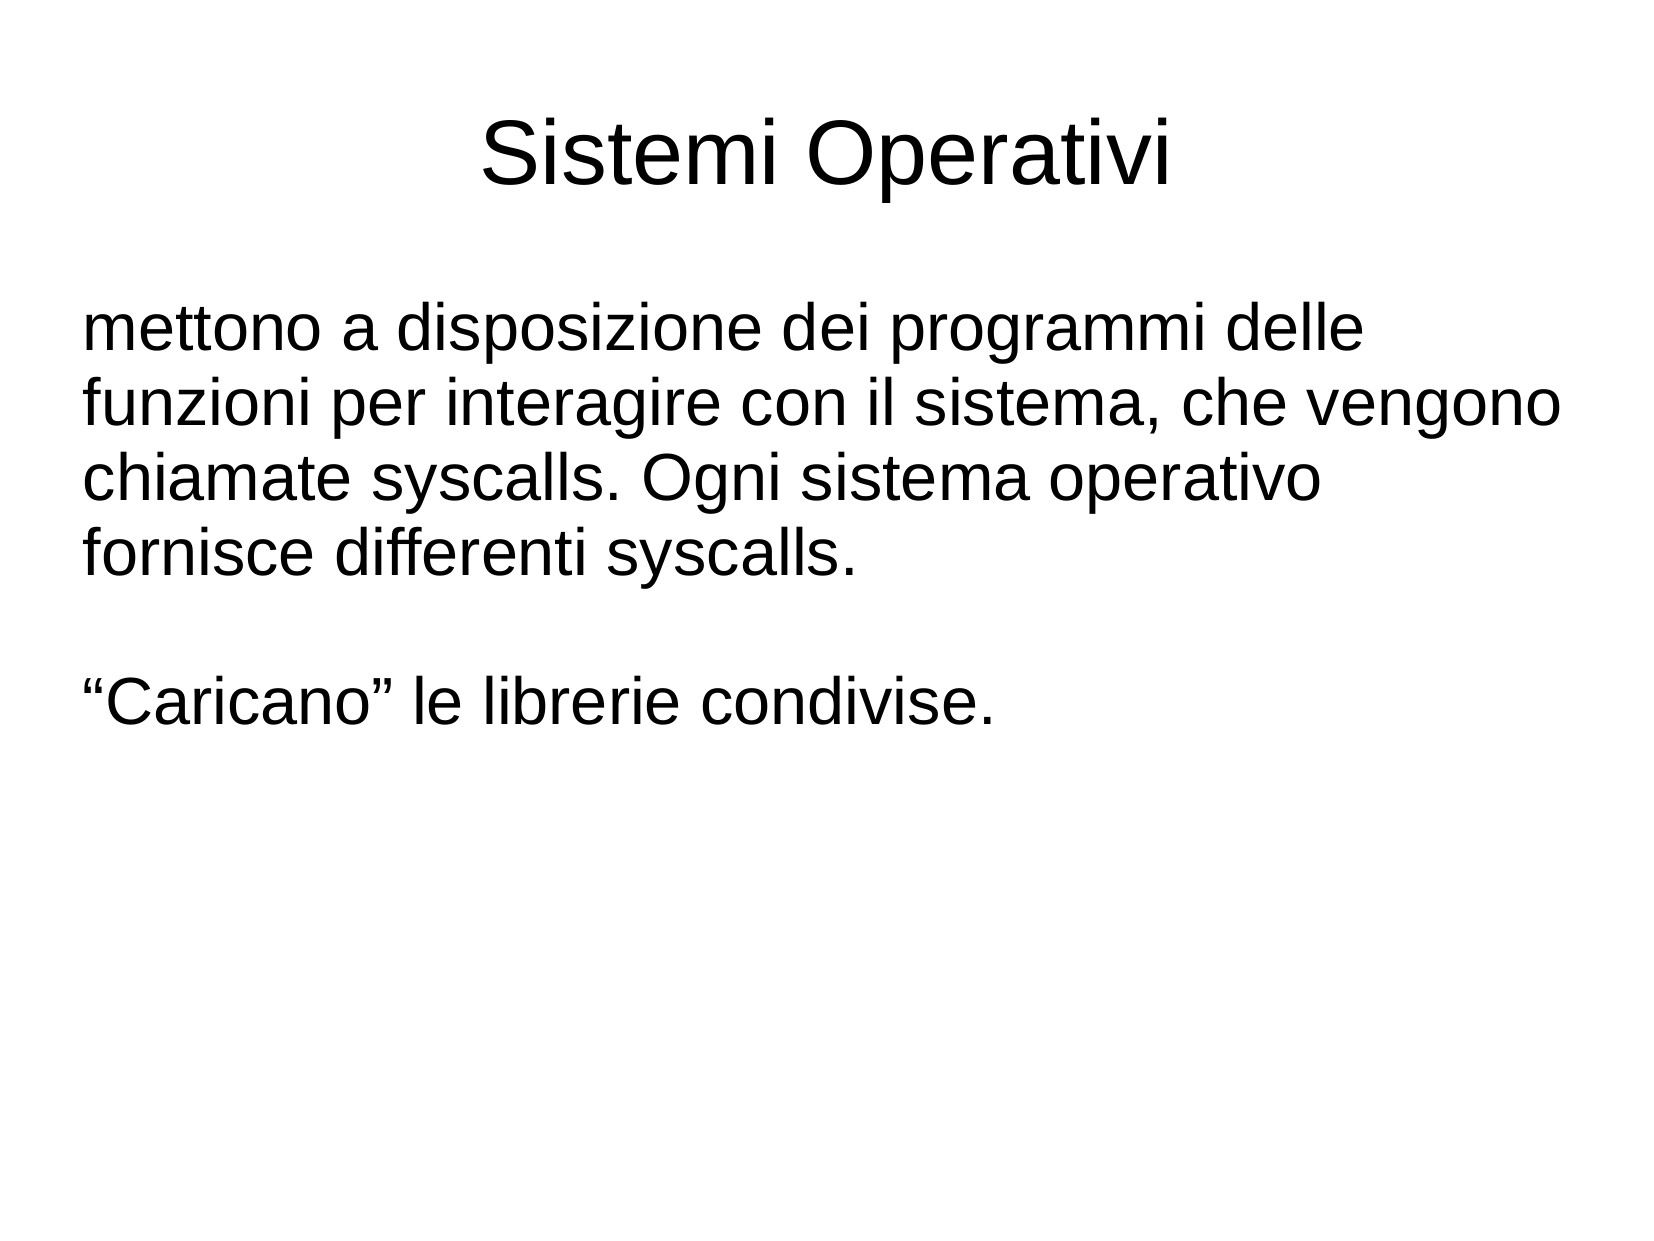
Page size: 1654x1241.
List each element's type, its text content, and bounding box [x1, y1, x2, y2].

title Sistemi Operativi [82, 49, 1571, 257]
subtitle mettono a disposizione dei programmi delle funzioni per interagire con il sistema, che vengono chiamate syscalls. Ogni sistema operativo fornisce differenti syscalls. “Caricano” le librerie condivise. [82, 290, 1571, 1010]
